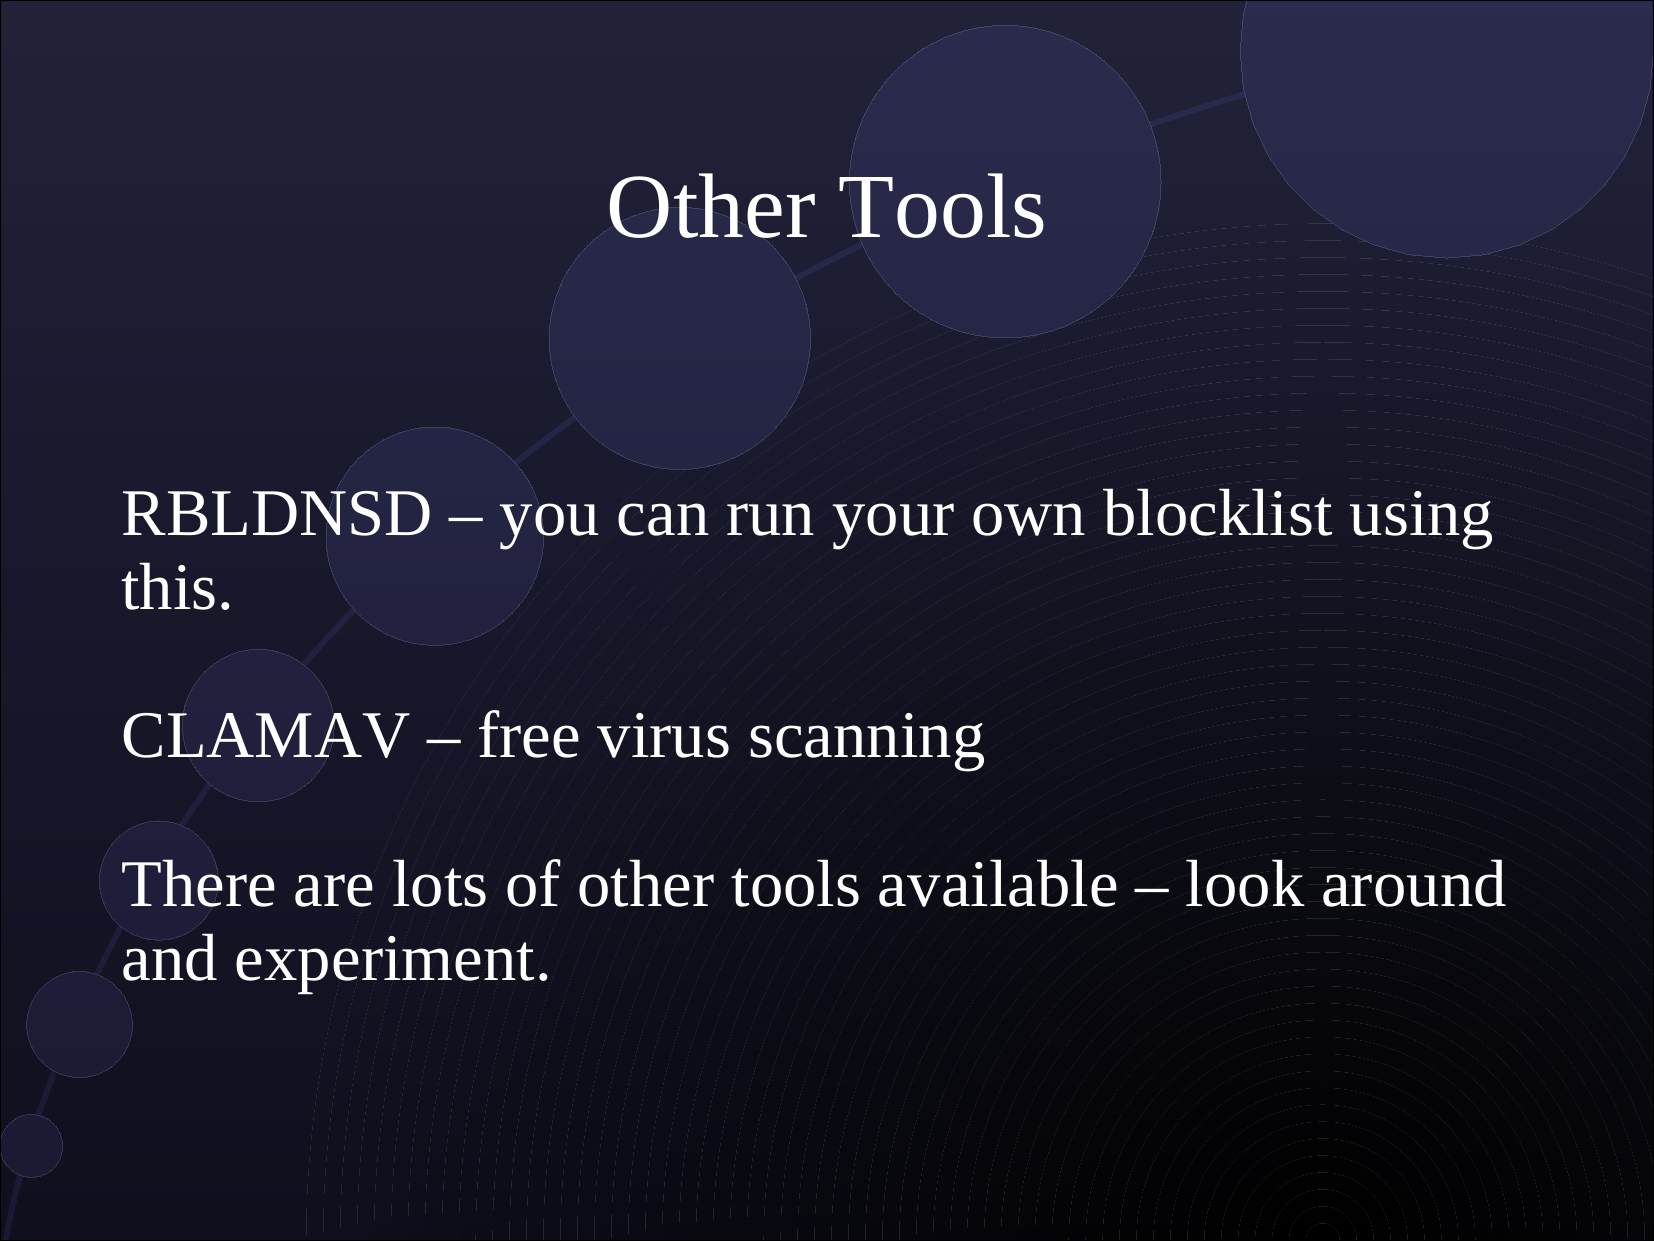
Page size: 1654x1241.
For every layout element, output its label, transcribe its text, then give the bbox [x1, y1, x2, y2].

subtitle RBLDNSD – you can run your own blocklist using this. CLAMAV – free virus scanning There are lots of other tools available – look around and experiment. [121, 344, 1534, 1127]
title Other Tools [121, 102, 1534, 311]
